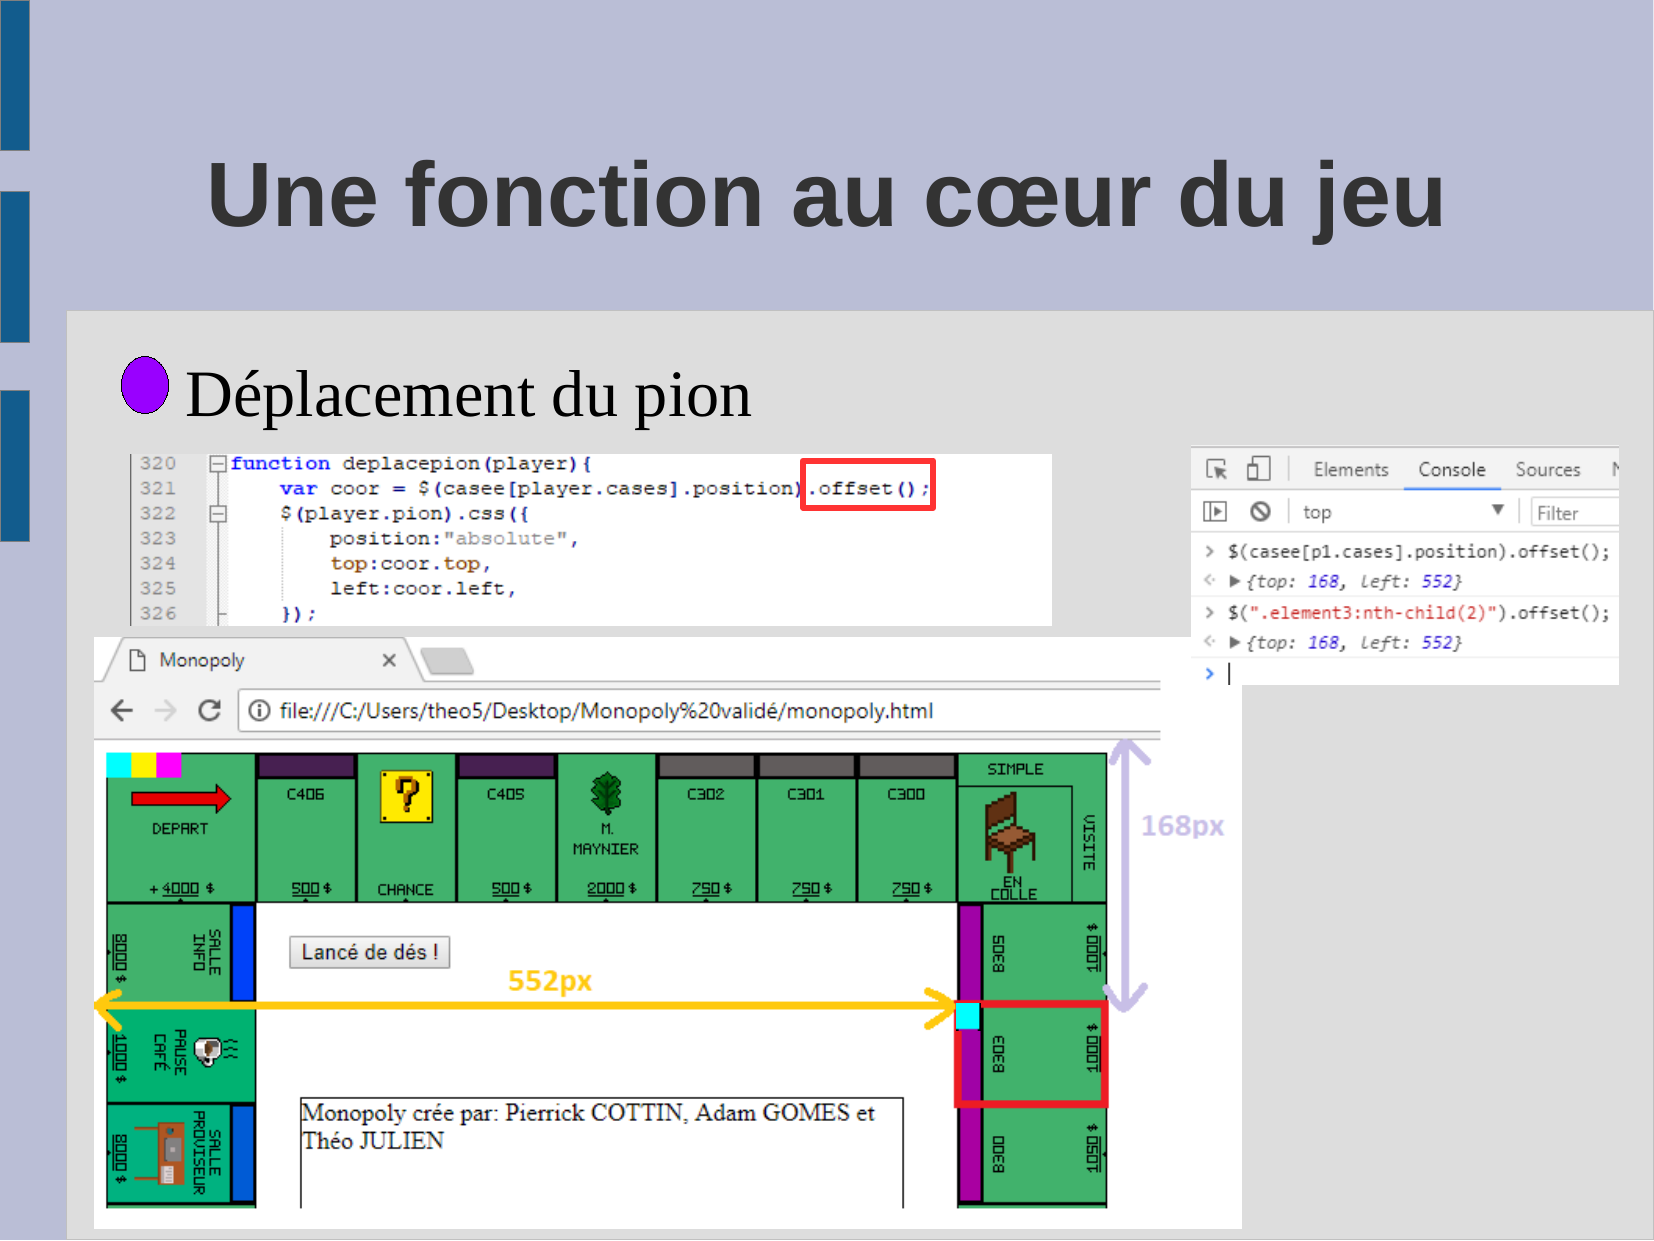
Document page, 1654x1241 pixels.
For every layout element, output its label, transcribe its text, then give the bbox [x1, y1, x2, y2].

title Une fonction au cœur du jeu [121, 90, 1534, 298]
text_box [121, 356, 169, 414]
picture [94, 445, 1619, 1229]
picture [130, 454, 1052, 626]
text_box Déplacement du pion [185, 357, 767, 431]
